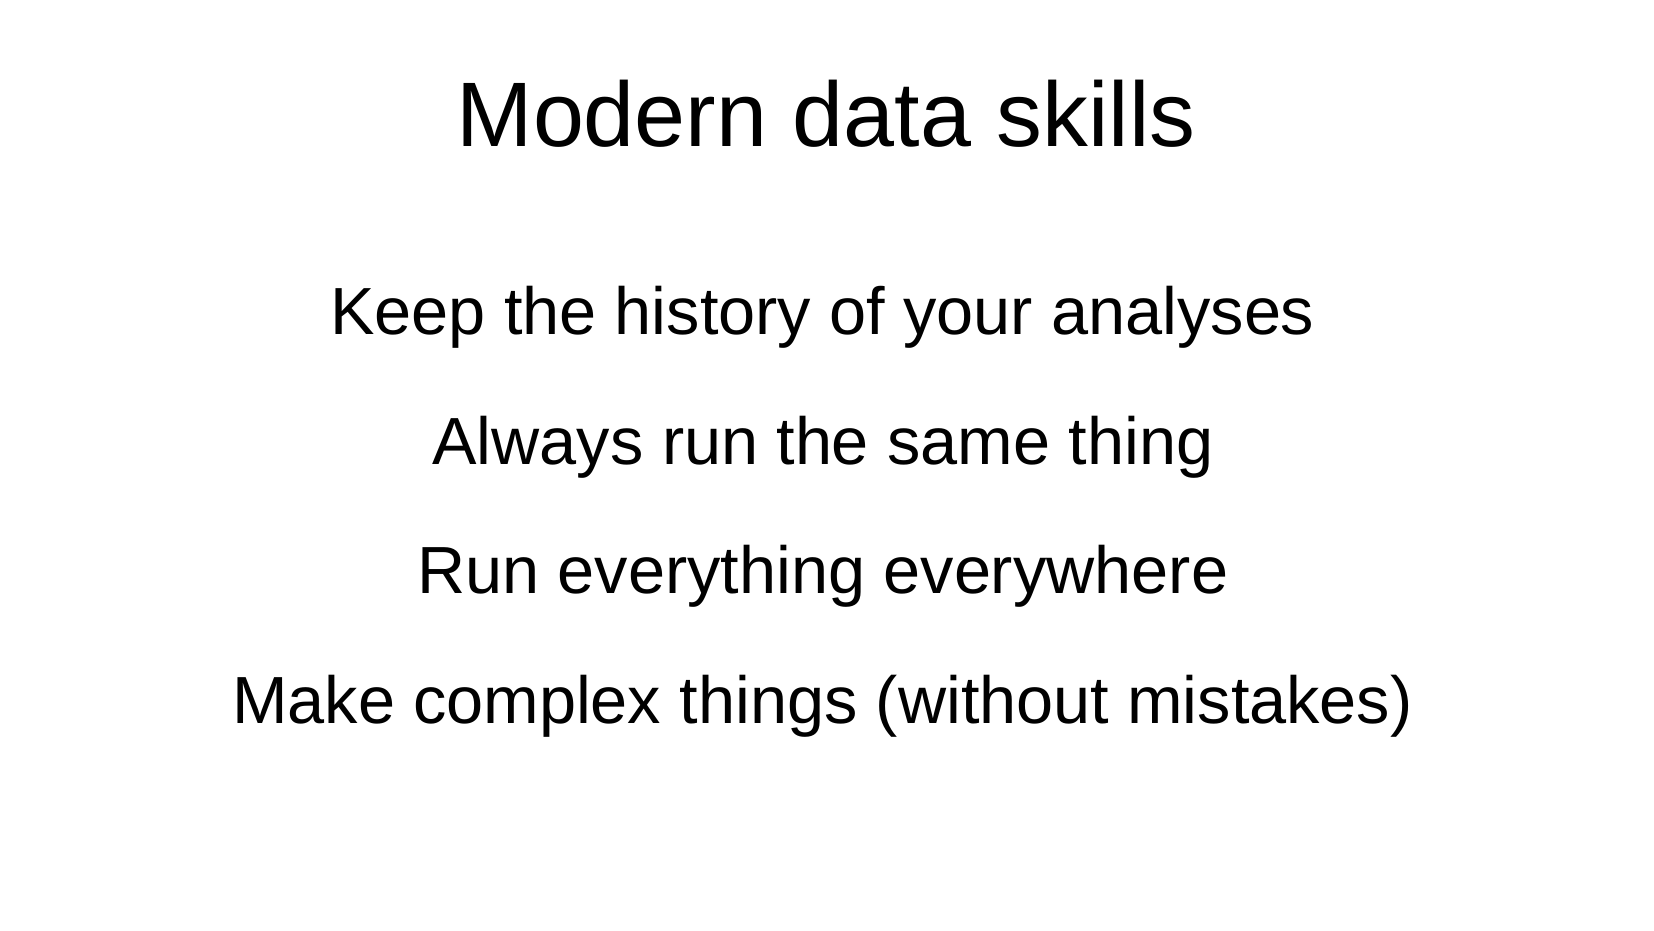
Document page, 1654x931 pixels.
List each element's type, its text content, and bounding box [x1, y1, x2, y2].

text_box Keep the history of your analyses Always run the same thing Run everything everywhere Make complex things (without mistakes) [75, 217, 1571, 758]
title Modern data skills [82, 37, 1571, 193]
